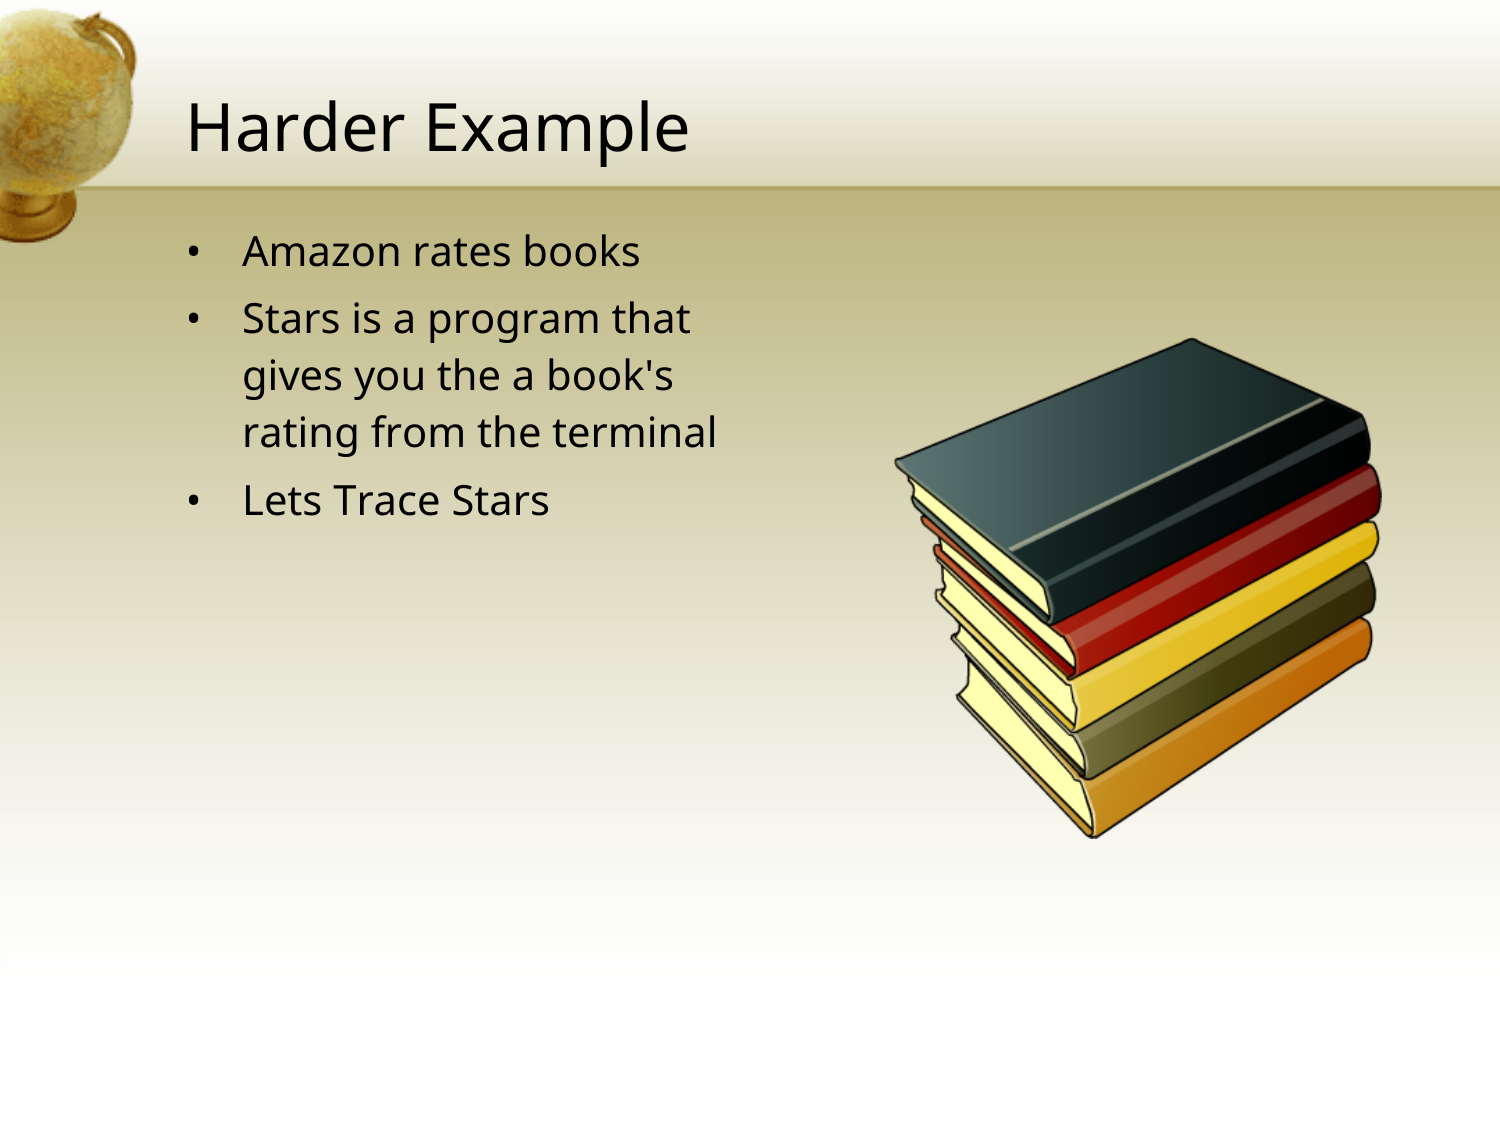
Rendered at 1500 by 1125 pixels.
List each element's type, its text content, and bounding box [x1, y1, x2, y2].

picture [0, 0, 1500, 1125]
title Harder Example [171, 36, 1436, 179]
list Amazon rates books Stars is a program that gives you the a book's rating from the terminal Lets Trace Stars [171, 214, 791, 1018]
